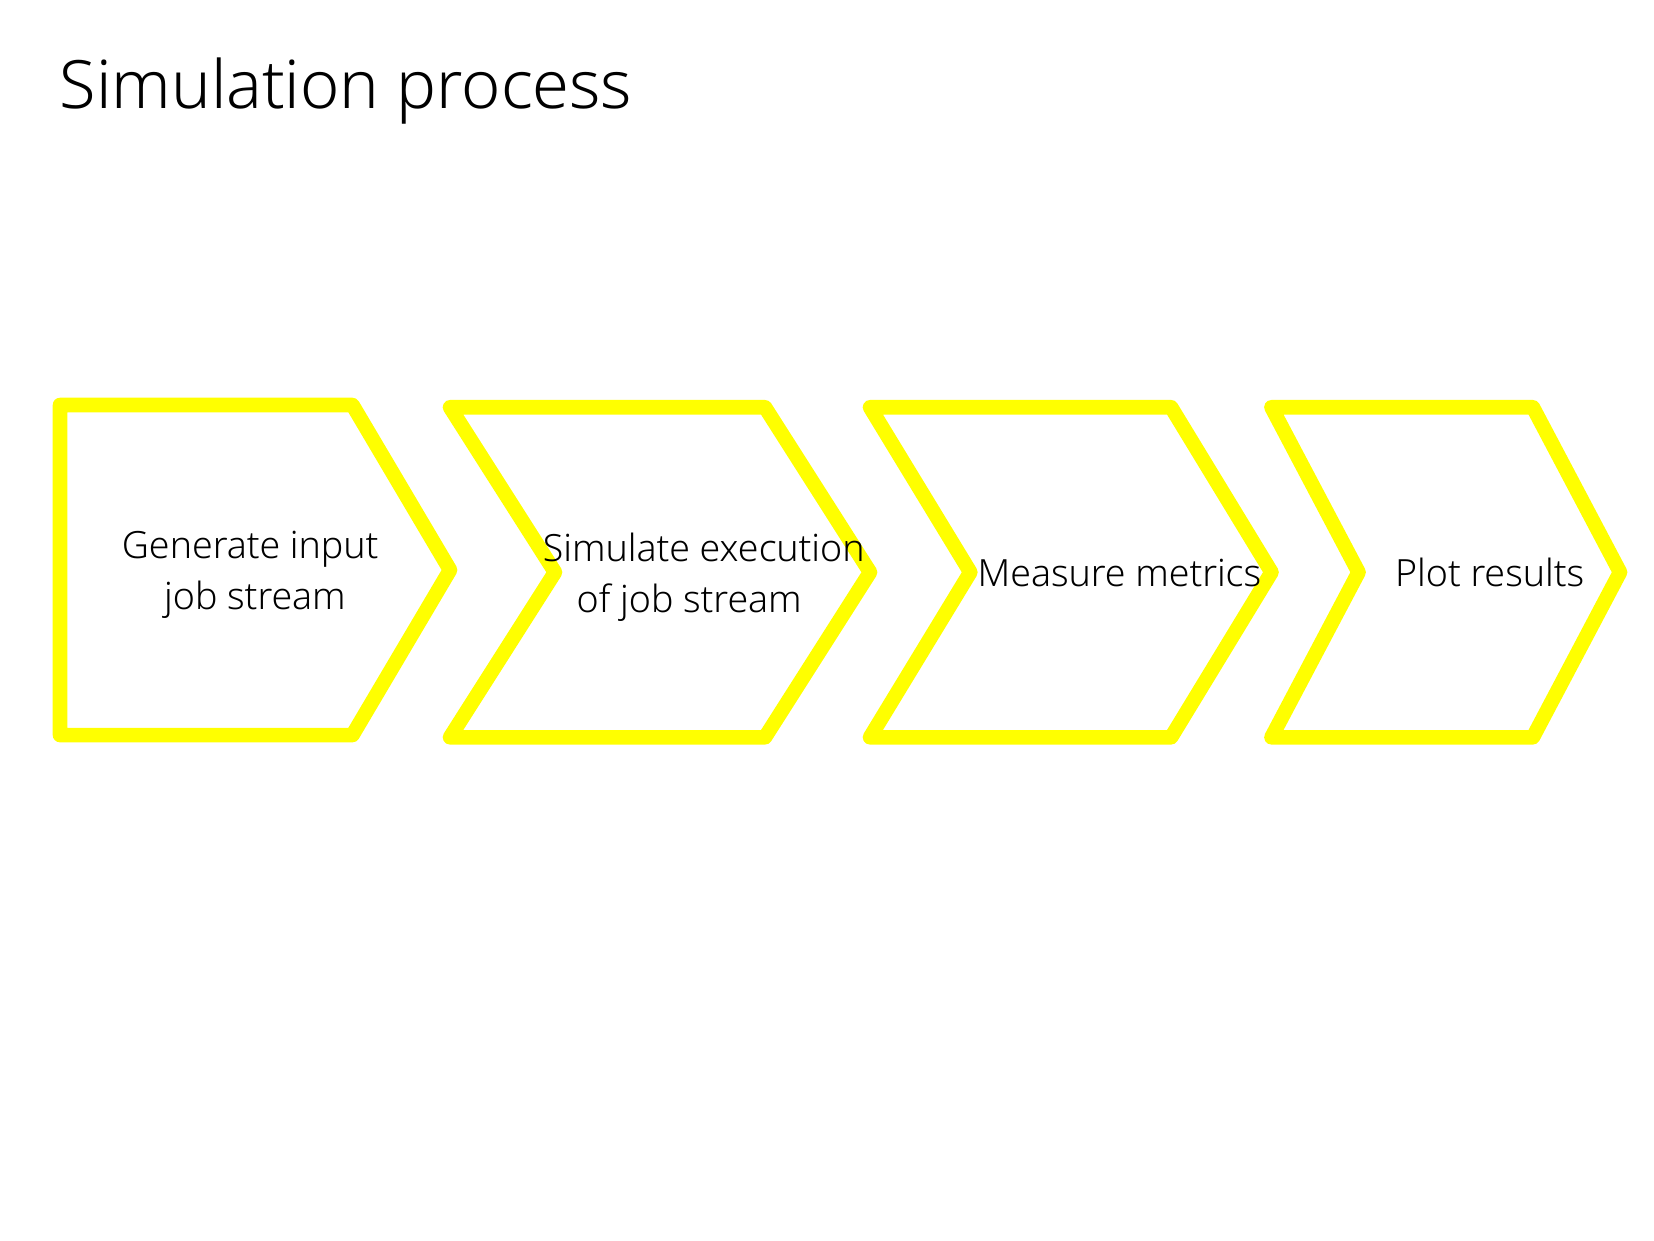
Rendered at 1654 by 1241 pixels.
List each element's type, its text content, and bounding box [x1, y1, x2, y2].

text_box Simulation process [45, 30, 1561, 128]
text_box Measure metrics [870, 407, 1272, 738]
text_box Simulate execution of job stream [450, 407, 871, 738]
text_box Plot results [1271, 407, 1621, 738]
text_box Generate input job stream [60, 405, 451, 736]
